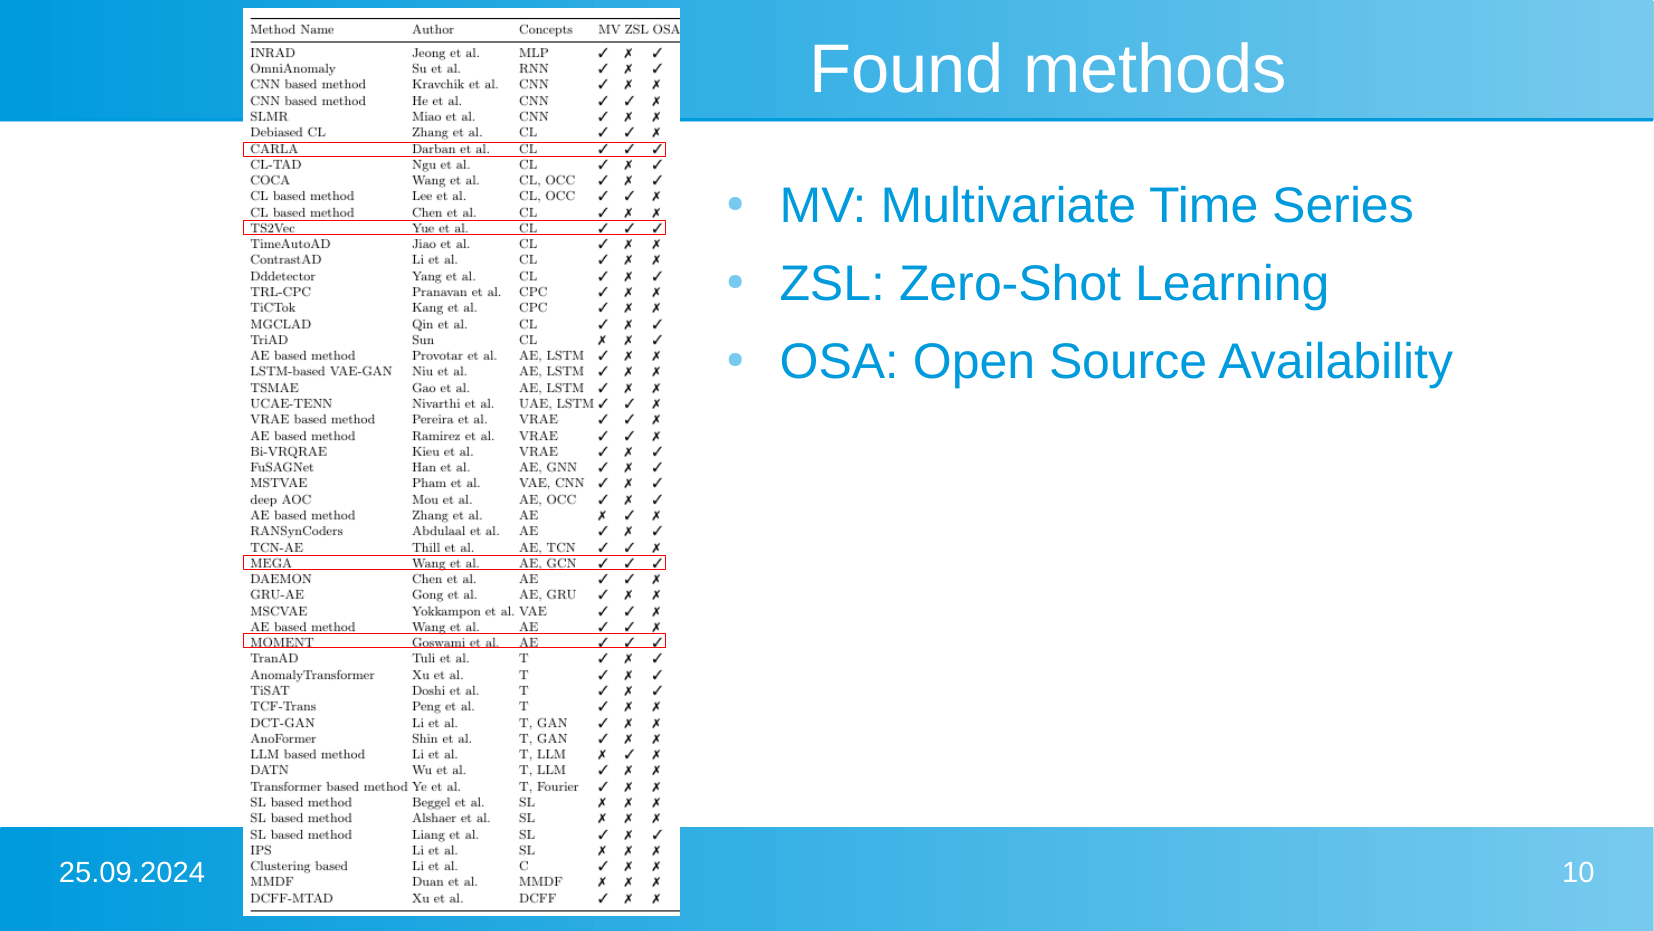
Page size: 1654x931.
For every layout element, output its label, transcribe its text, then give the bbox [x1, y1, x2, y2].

picture [244, 143, 665, 156]
picture [244, 221, 665, 234]
list MV: Multivariate Time Series ZSL: Zero-Shot Learning OSA: Open Source Availability [708, 177, 1595, 768]
picture [243, 8, 680, 916]
picture [244, 634, 665, 647]
title Found methods [680, 21, 1595, 116]
picture [244, 556, 665, 569]
